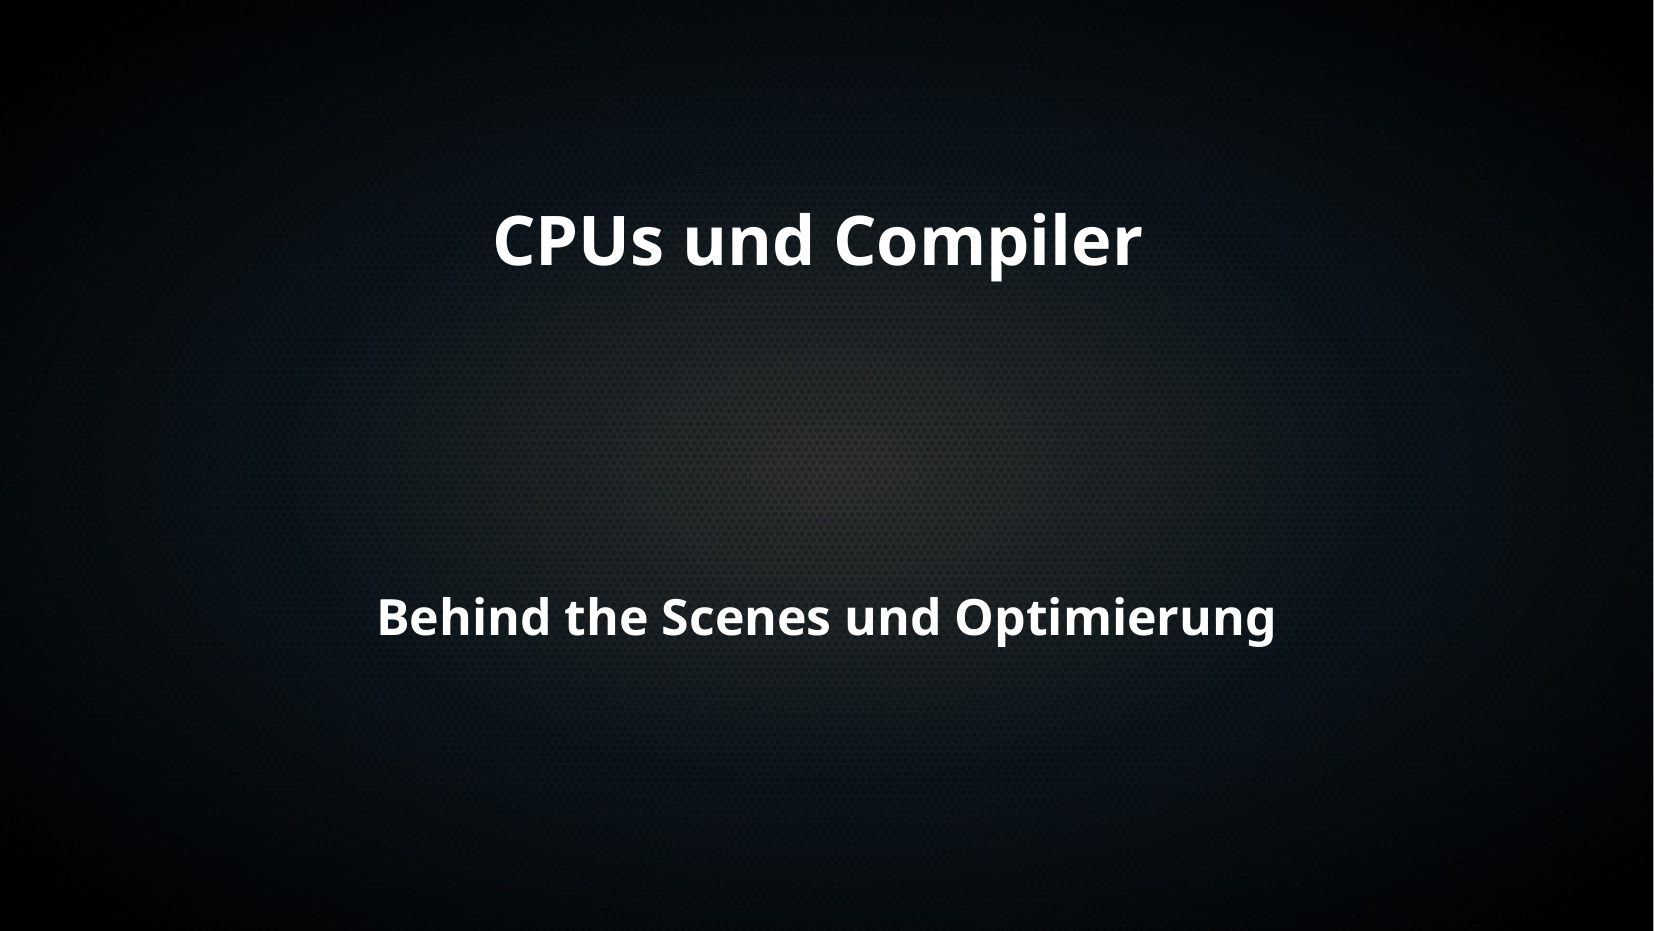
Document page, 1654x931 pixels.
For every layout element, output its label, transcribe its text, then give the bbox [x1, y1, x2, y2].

title CPUs und Compiler [82, 132, 1571, 346]
picture [0, 0, 1654, 931]
subtitle Behind the Scenes und Optimierung [82, 389, 1571, 842]
